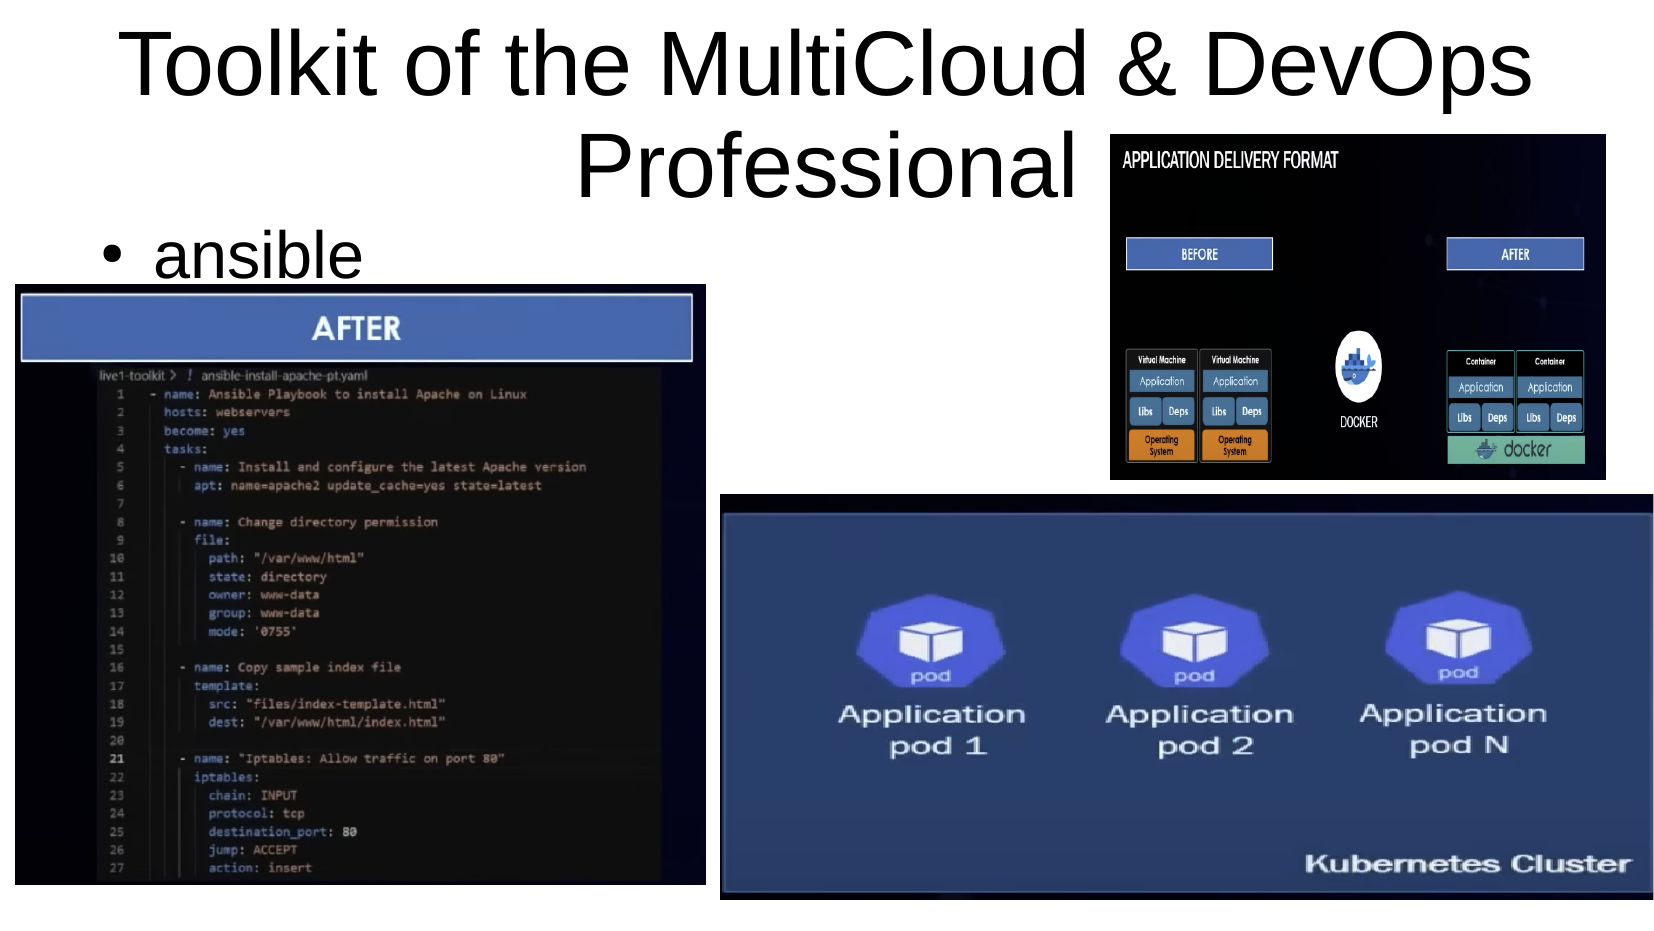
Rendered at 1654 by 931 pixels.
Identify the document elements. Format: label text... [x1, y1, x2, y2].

picture [720, 494, 1654, 901]
title Toolkit of the MultiCloud & DevOps Professional [82, 12, 1571, 217]
picture [15, 284, 706, 886]
list ansible [82, 217, 1571, 758]
picture [1110, 134, 1606, 481]
